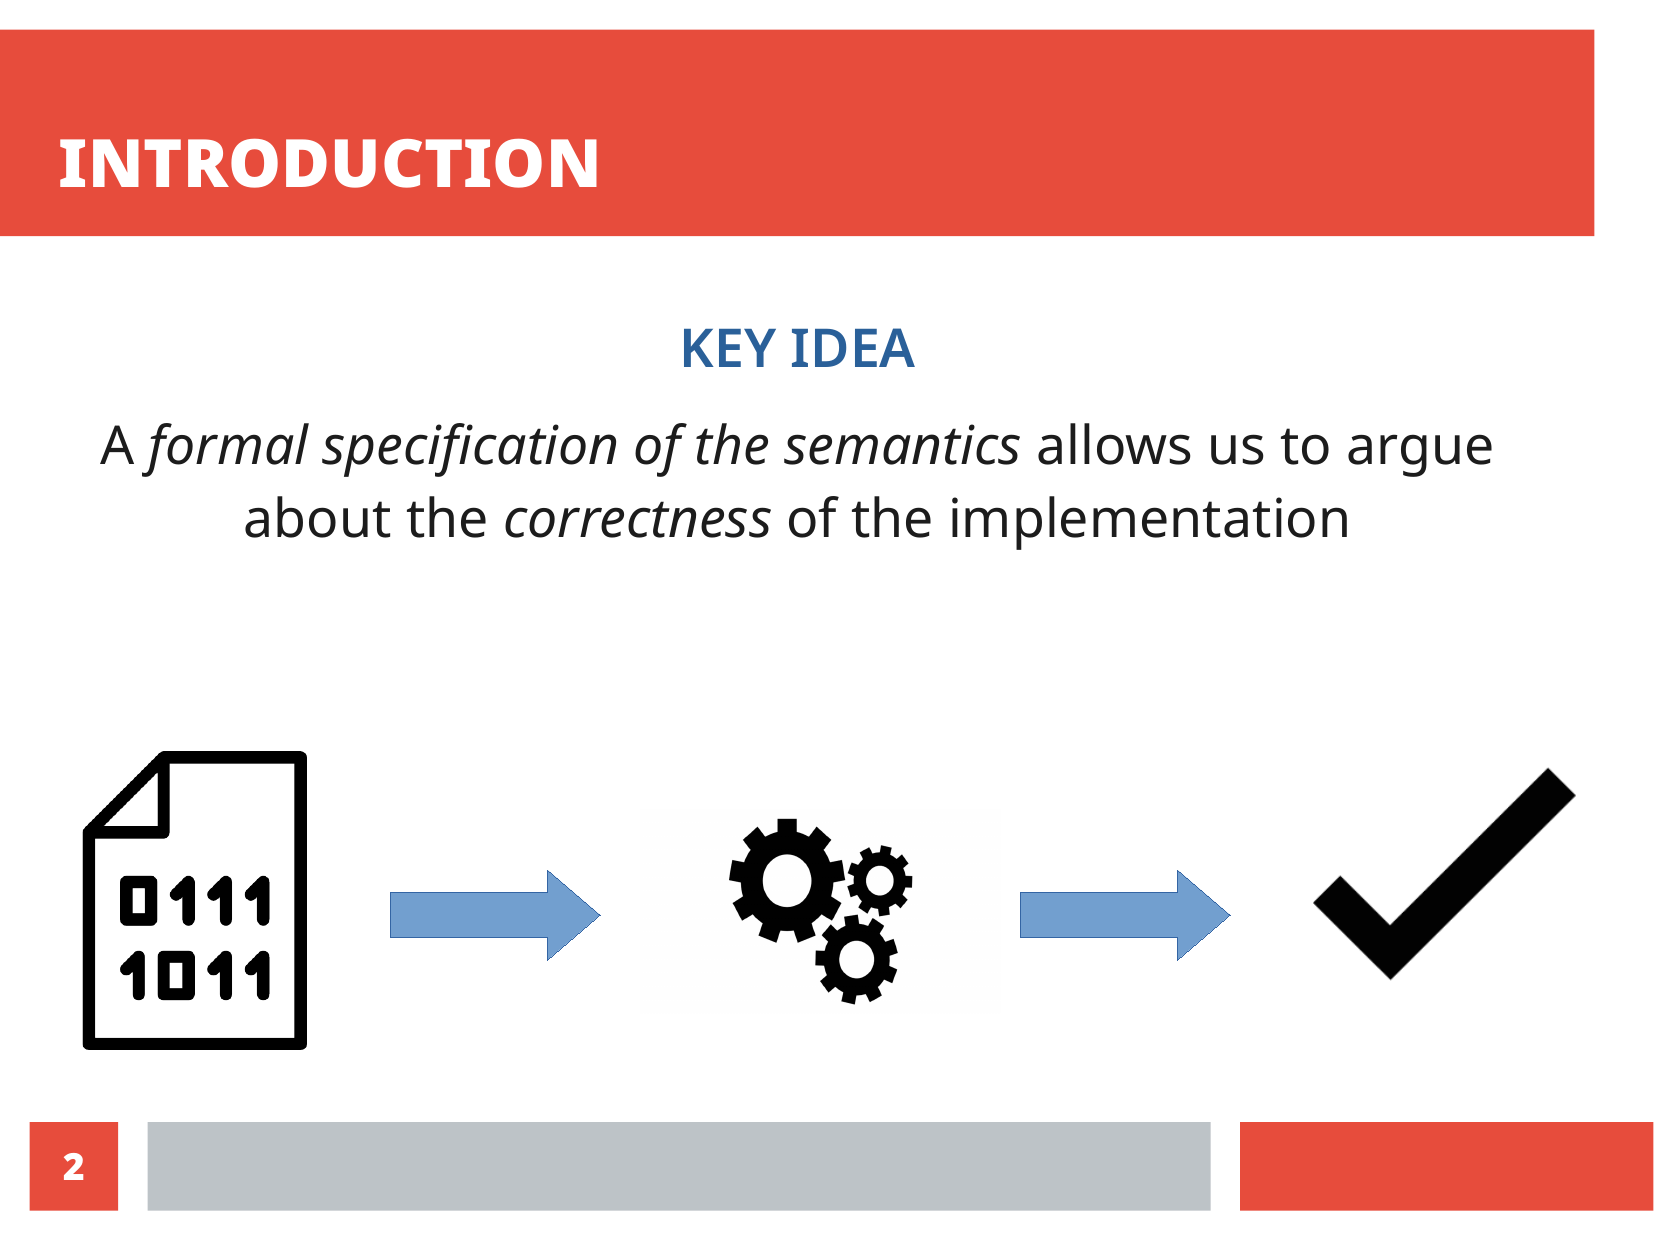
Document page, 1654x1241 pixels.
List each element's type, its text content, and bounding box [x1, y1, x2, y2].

text_box [1020, 870, 1231, 961]
picture [45, 751, 344, 1051]
title INTRODUCTION [59, 59, 1595, 207]
picture [1313, 743, 1576, 1006]
picture [640, 809, 1001, 1014]
text_box [390, 870, 601, 961]
list KEY IDEA A formal specification of the semantics allows us to argue about the correctness of the implementation [45, 309, 1551, 556]
